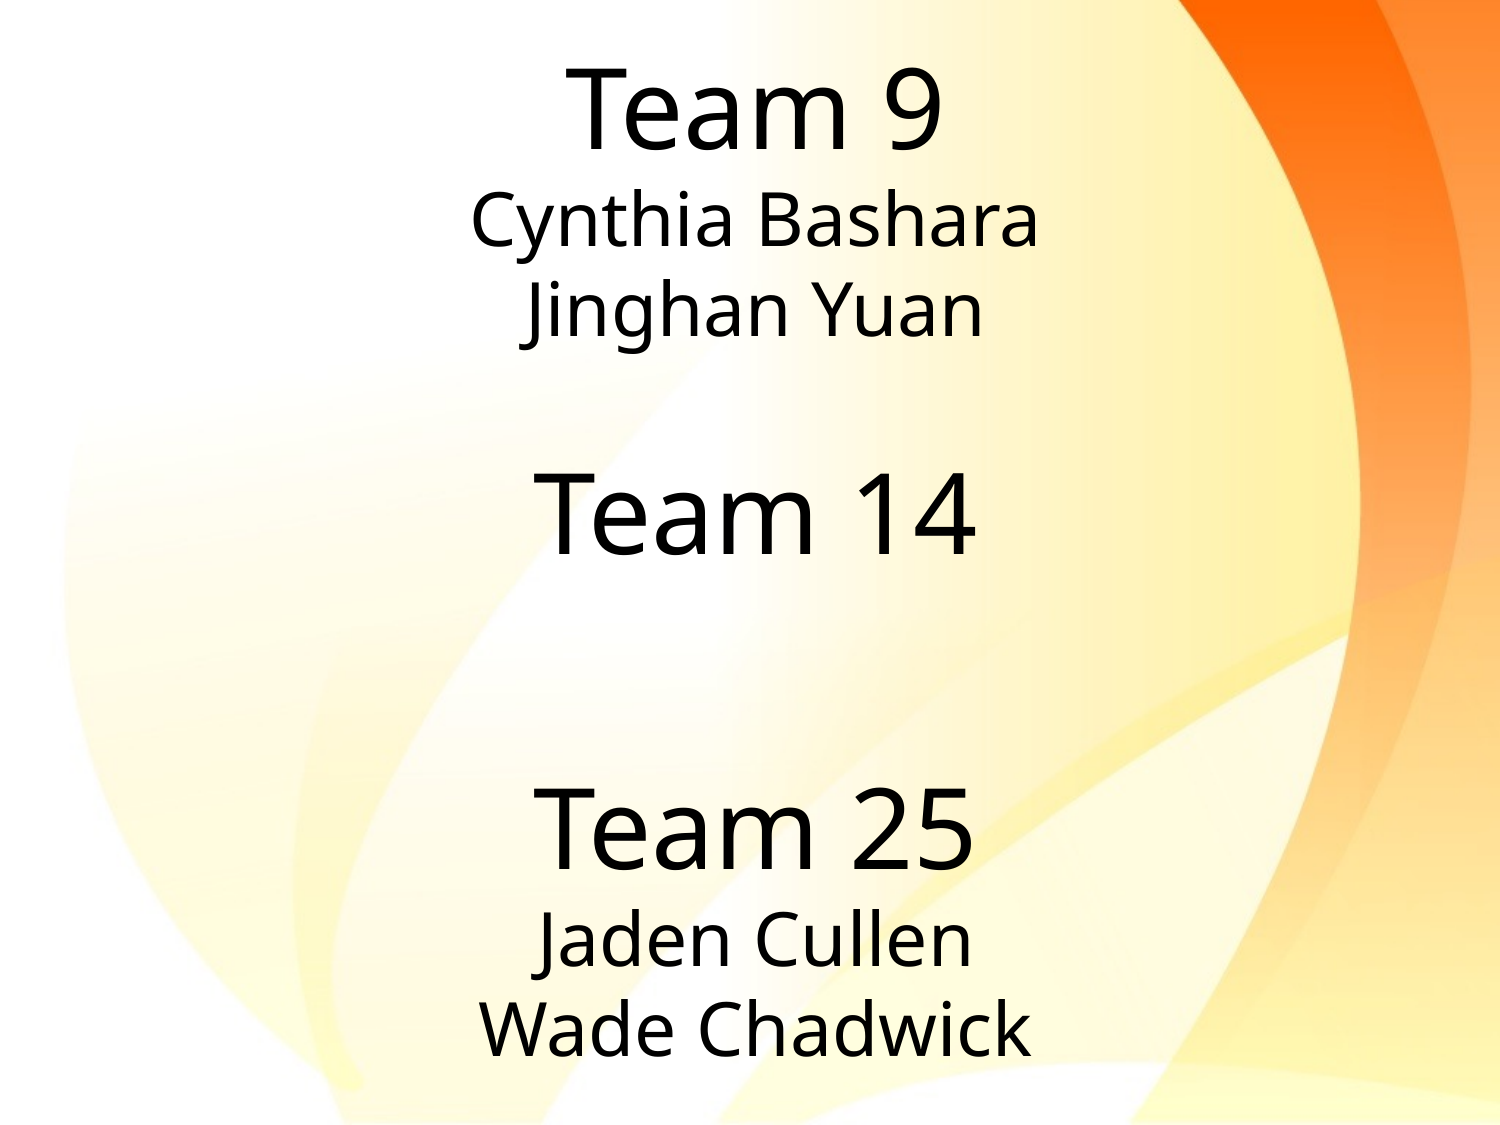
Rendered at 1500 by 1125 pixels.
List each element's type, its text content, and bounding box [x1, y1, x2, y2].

picture [0, 0, 1500, 1125]
text_box Team 9 Cynthia Bashara Jinghan Yuan Team 14 Team 25 Jaden Cullen Wade Chadwick [108, 187, 1403, 351]
